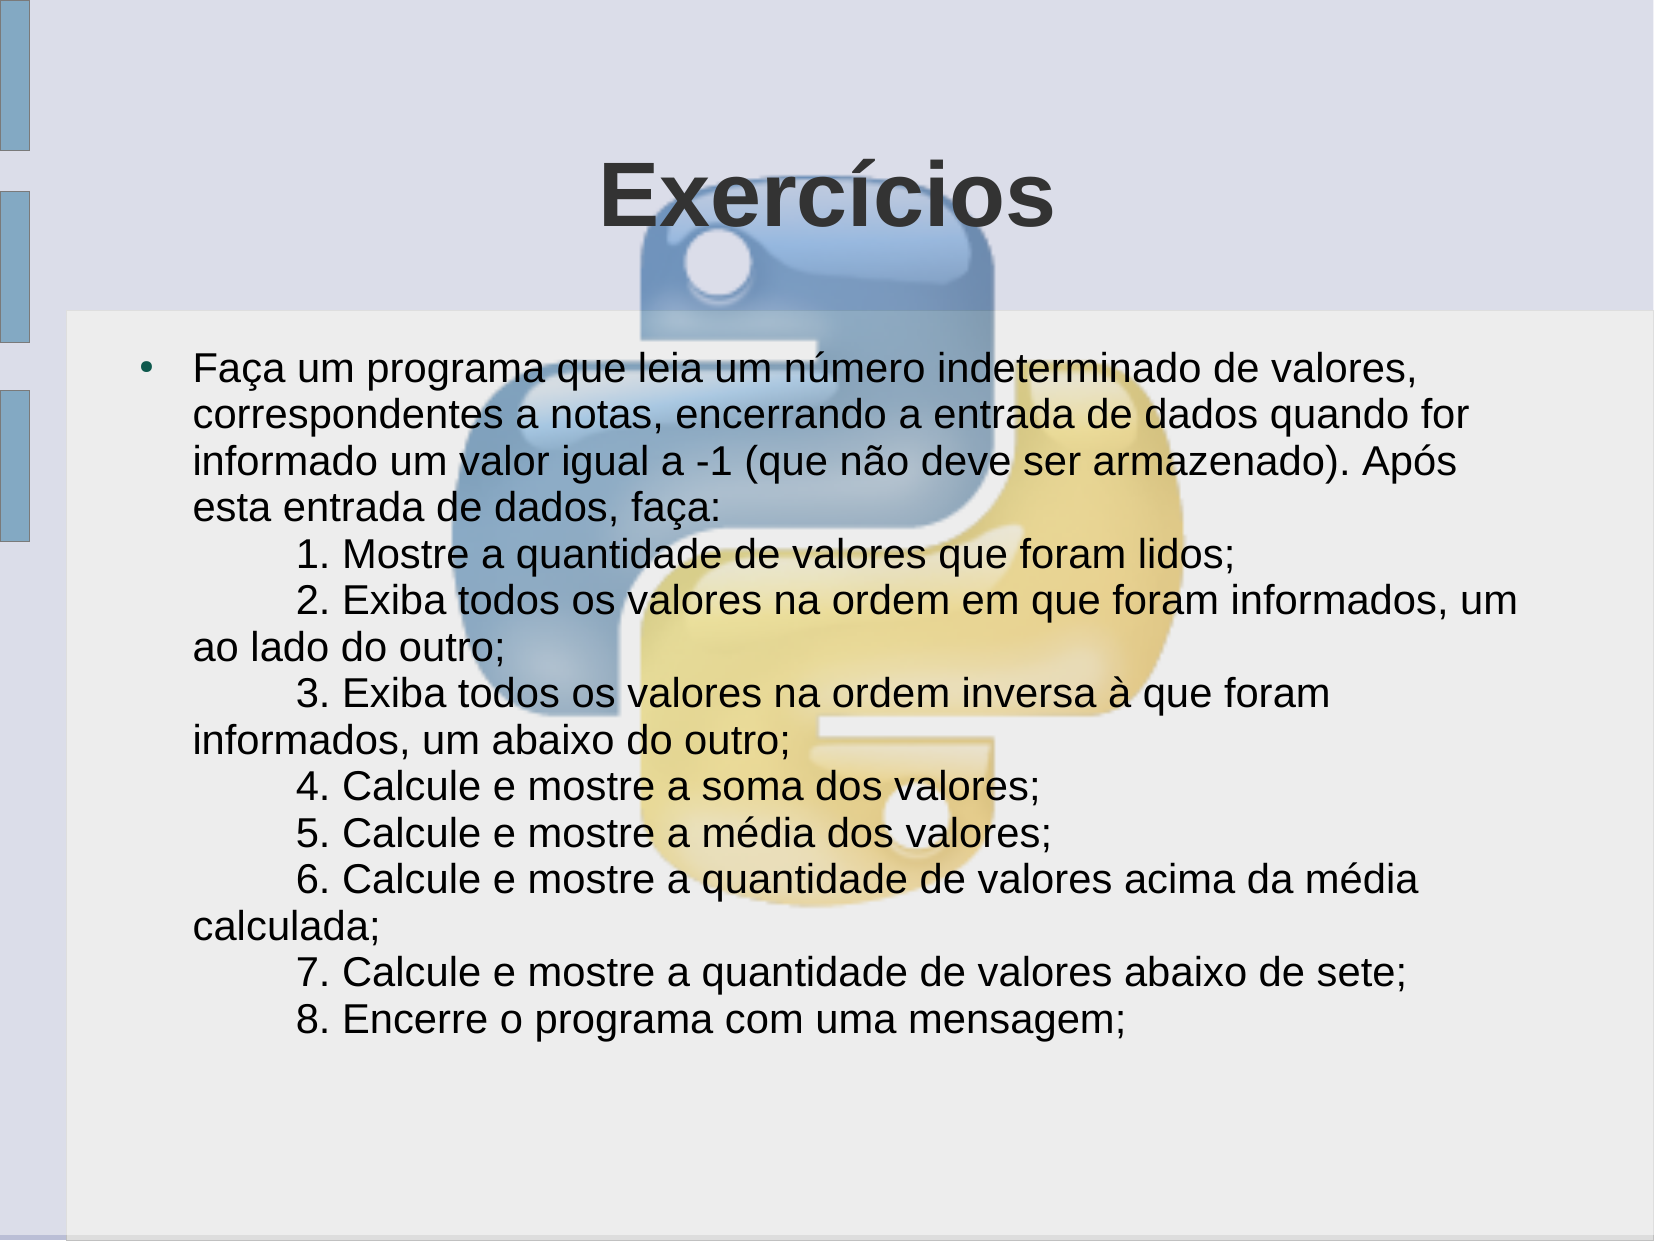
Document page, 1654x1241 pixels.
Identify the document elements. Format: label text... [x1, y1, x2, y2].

list Faça um programa que leia um número indeterminado de valores, correspondentes a notas, encerrando a entrada de dados quando for informado um valor igual a -1 (que não deve ser armazenado). Após esta entrada de dados, faça: 1. Mostre a quantidade de valores que foram lidos; 2. Exiba todos os valores na ordem em que foram informados, um ao lado do outro; 3. Exiba todos os valores na ordem inversa à que foram informados, um abaixo do outro; 4. Calcule e mostre a soma dos valores; 5. Calcule e mostre a média dos valores; 6. Calcule e mostre a quantidade de valores acima da média calculada; 7. Calcule e mostre a quantidade de valores abaixo de sete; 8. Encerre o programa com uma mensagem; [121, 344, 1534, 1112]
picture [0, 0, 1654, 1235]
title Exercícios [121, 91, 1534, 299]
